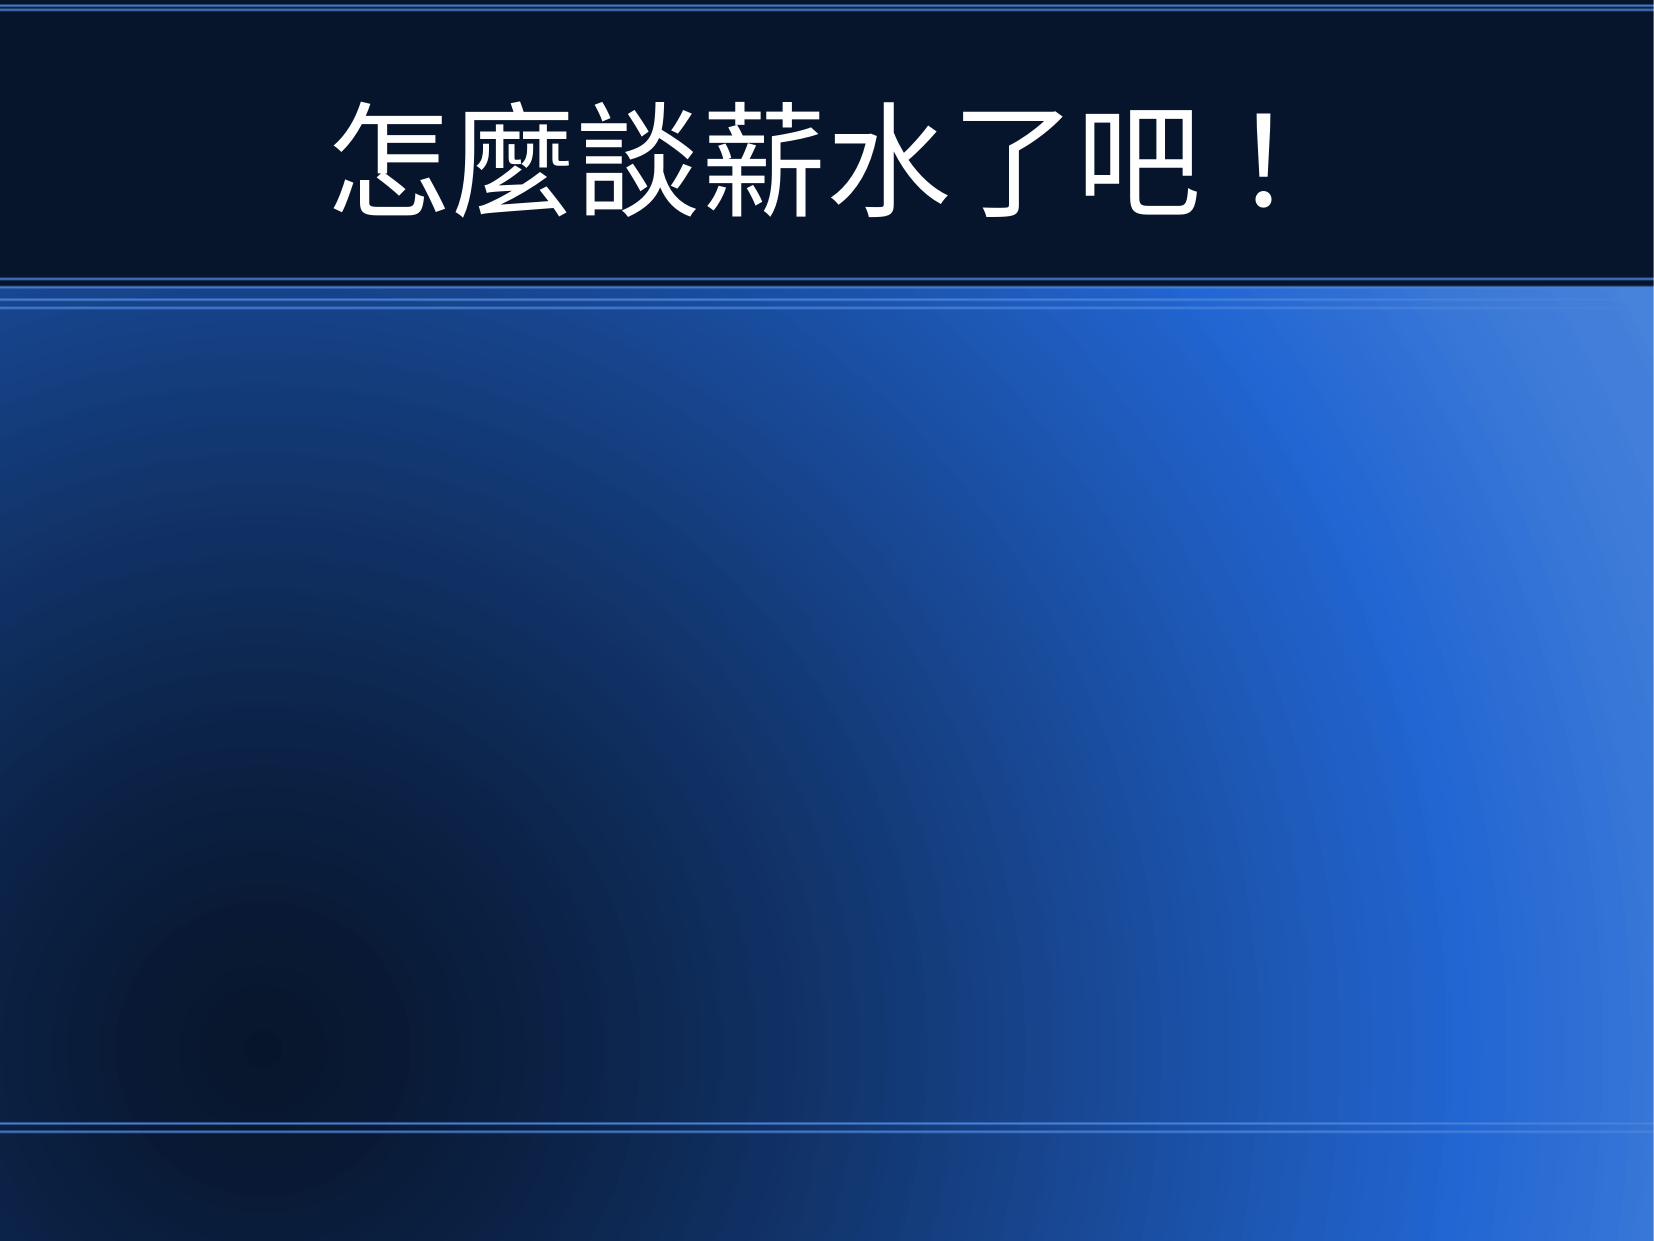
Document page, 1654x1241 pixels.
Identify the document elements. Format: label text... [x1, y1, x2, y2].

picture [0, 0, 1654, 1241]
title 怎麼談薪水了吧！ [82, 49, 1571, 257]
